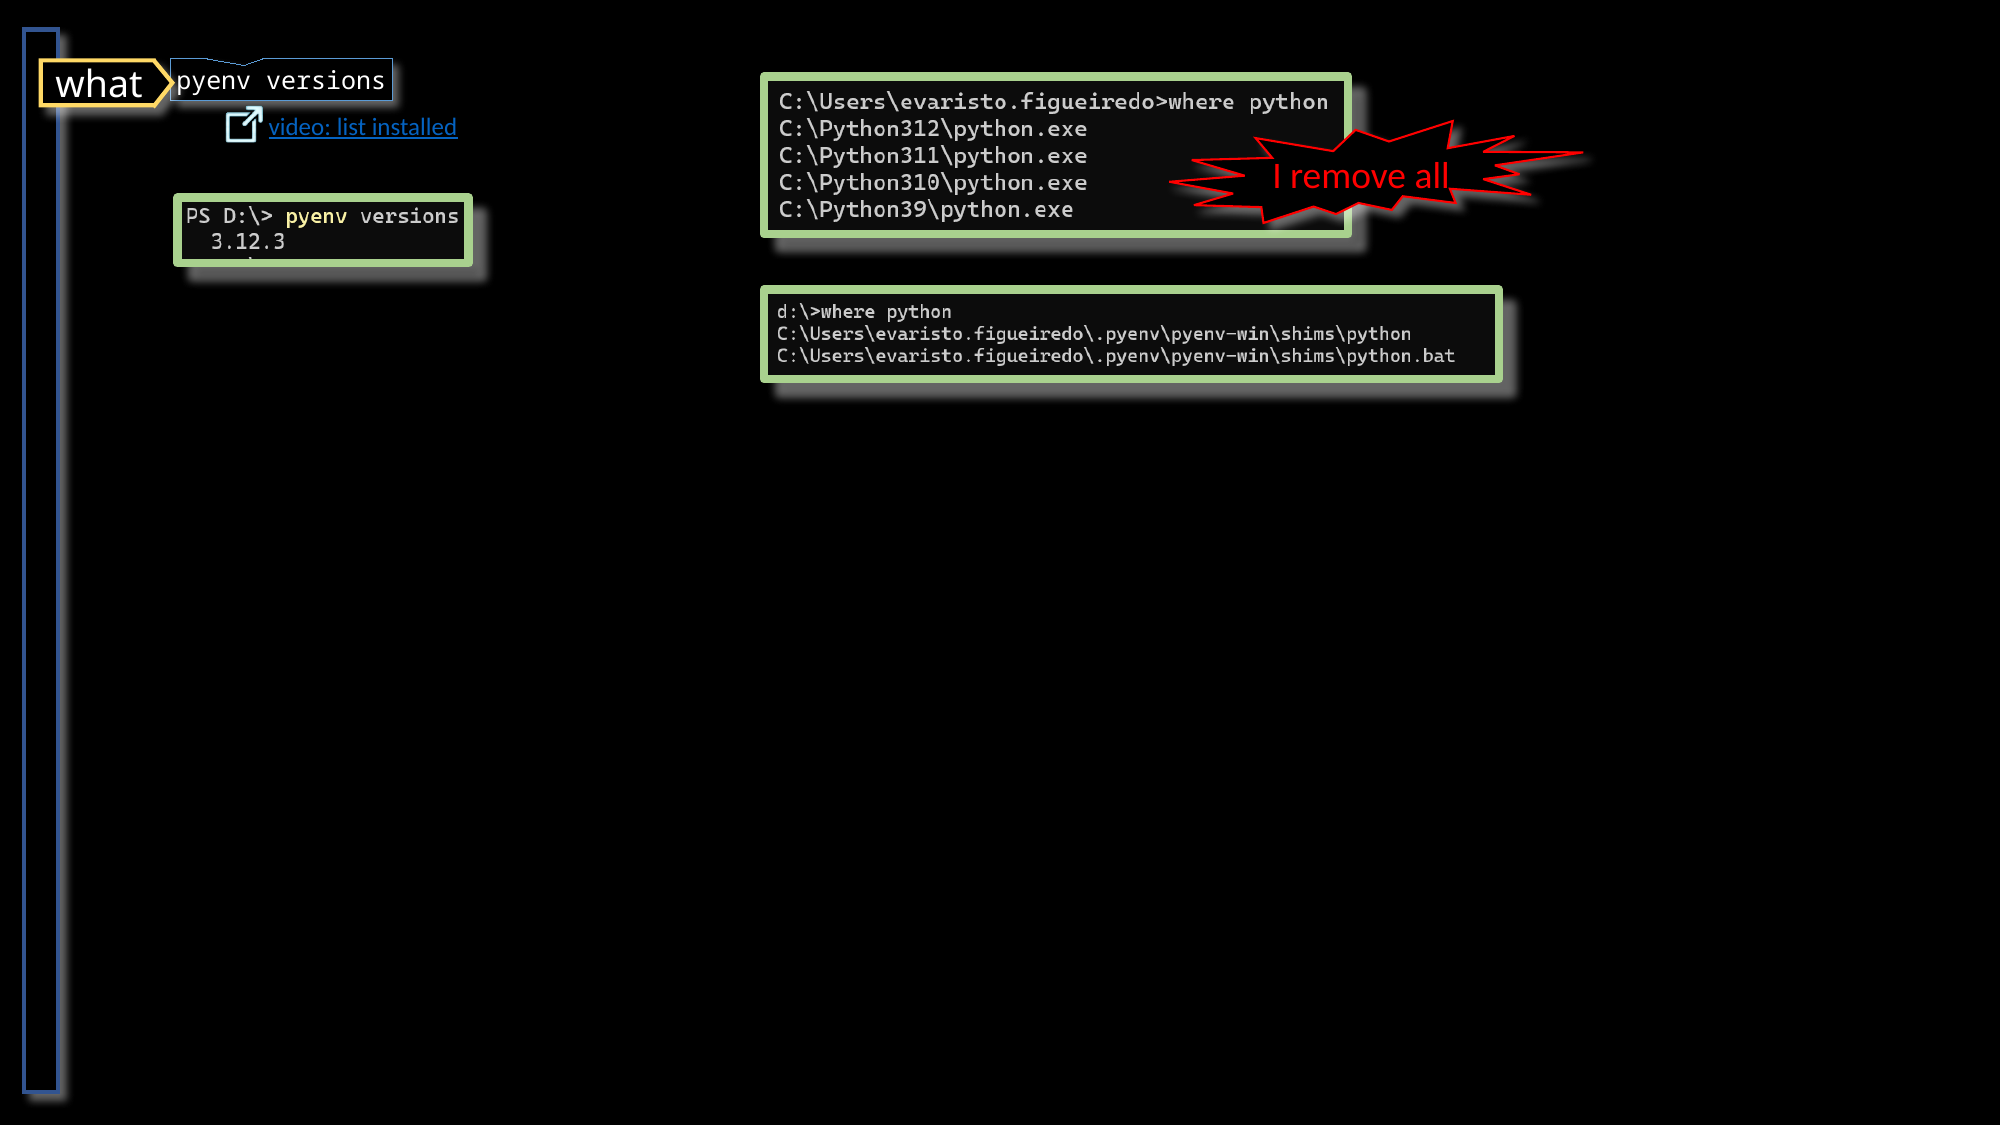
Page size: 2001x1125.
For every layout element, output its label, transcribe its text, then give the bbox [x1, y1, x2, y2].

picture [221, 101, 267, 147]
text_box I remove all [1169, 121, 1584, 223]
text_box pyenv versions [170, 58, 393, 101]
picture [181, 201, 465, 260]
picture [768, 80, 1345, 230]
text_box what [40, 60, 173, 106]
text_box [23, 29, 58, 1093]
picture [768, 293, 1495, 375]
text_box video: list installed [253, 103, 473, 148]
